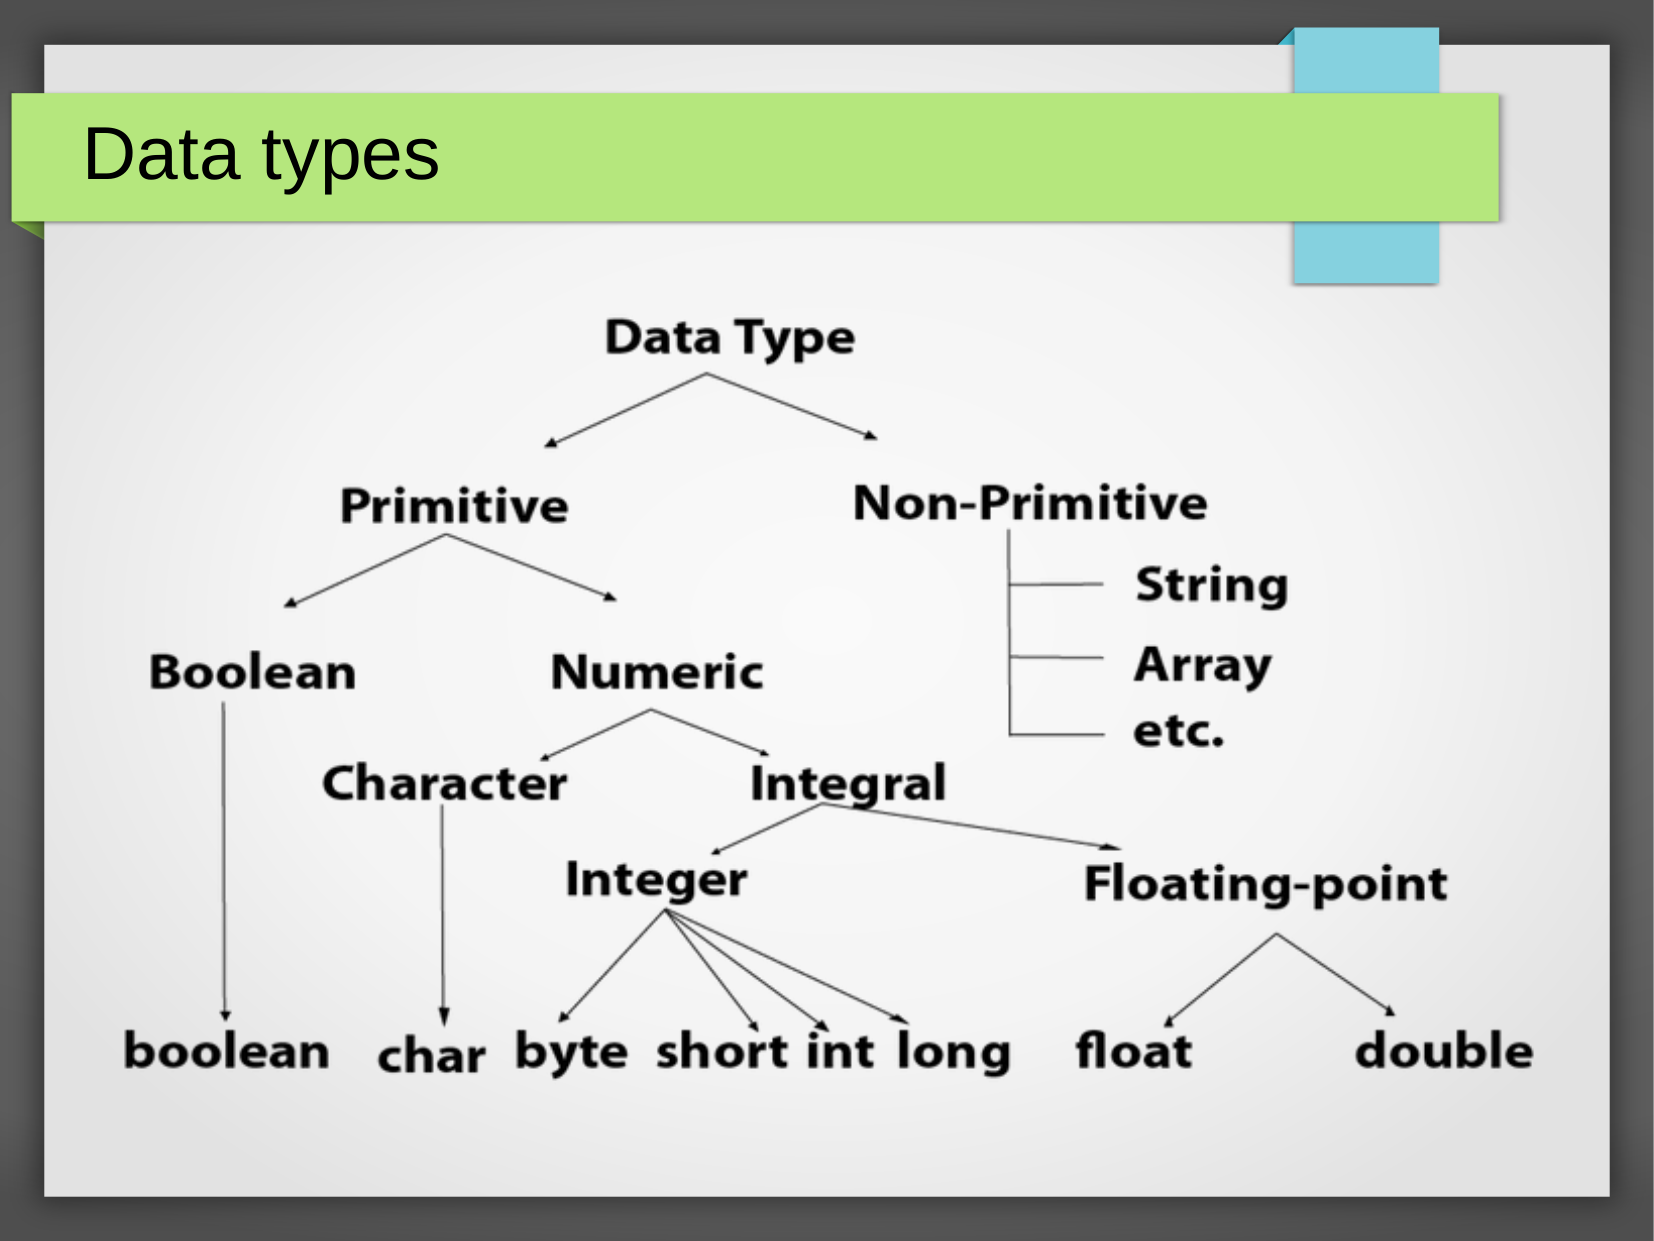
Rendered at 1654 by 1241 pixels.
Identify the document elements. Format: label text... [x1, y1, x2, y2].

picture [0, 0, 1654, 1241]
title Data types [82, 94, 1264, 213]
